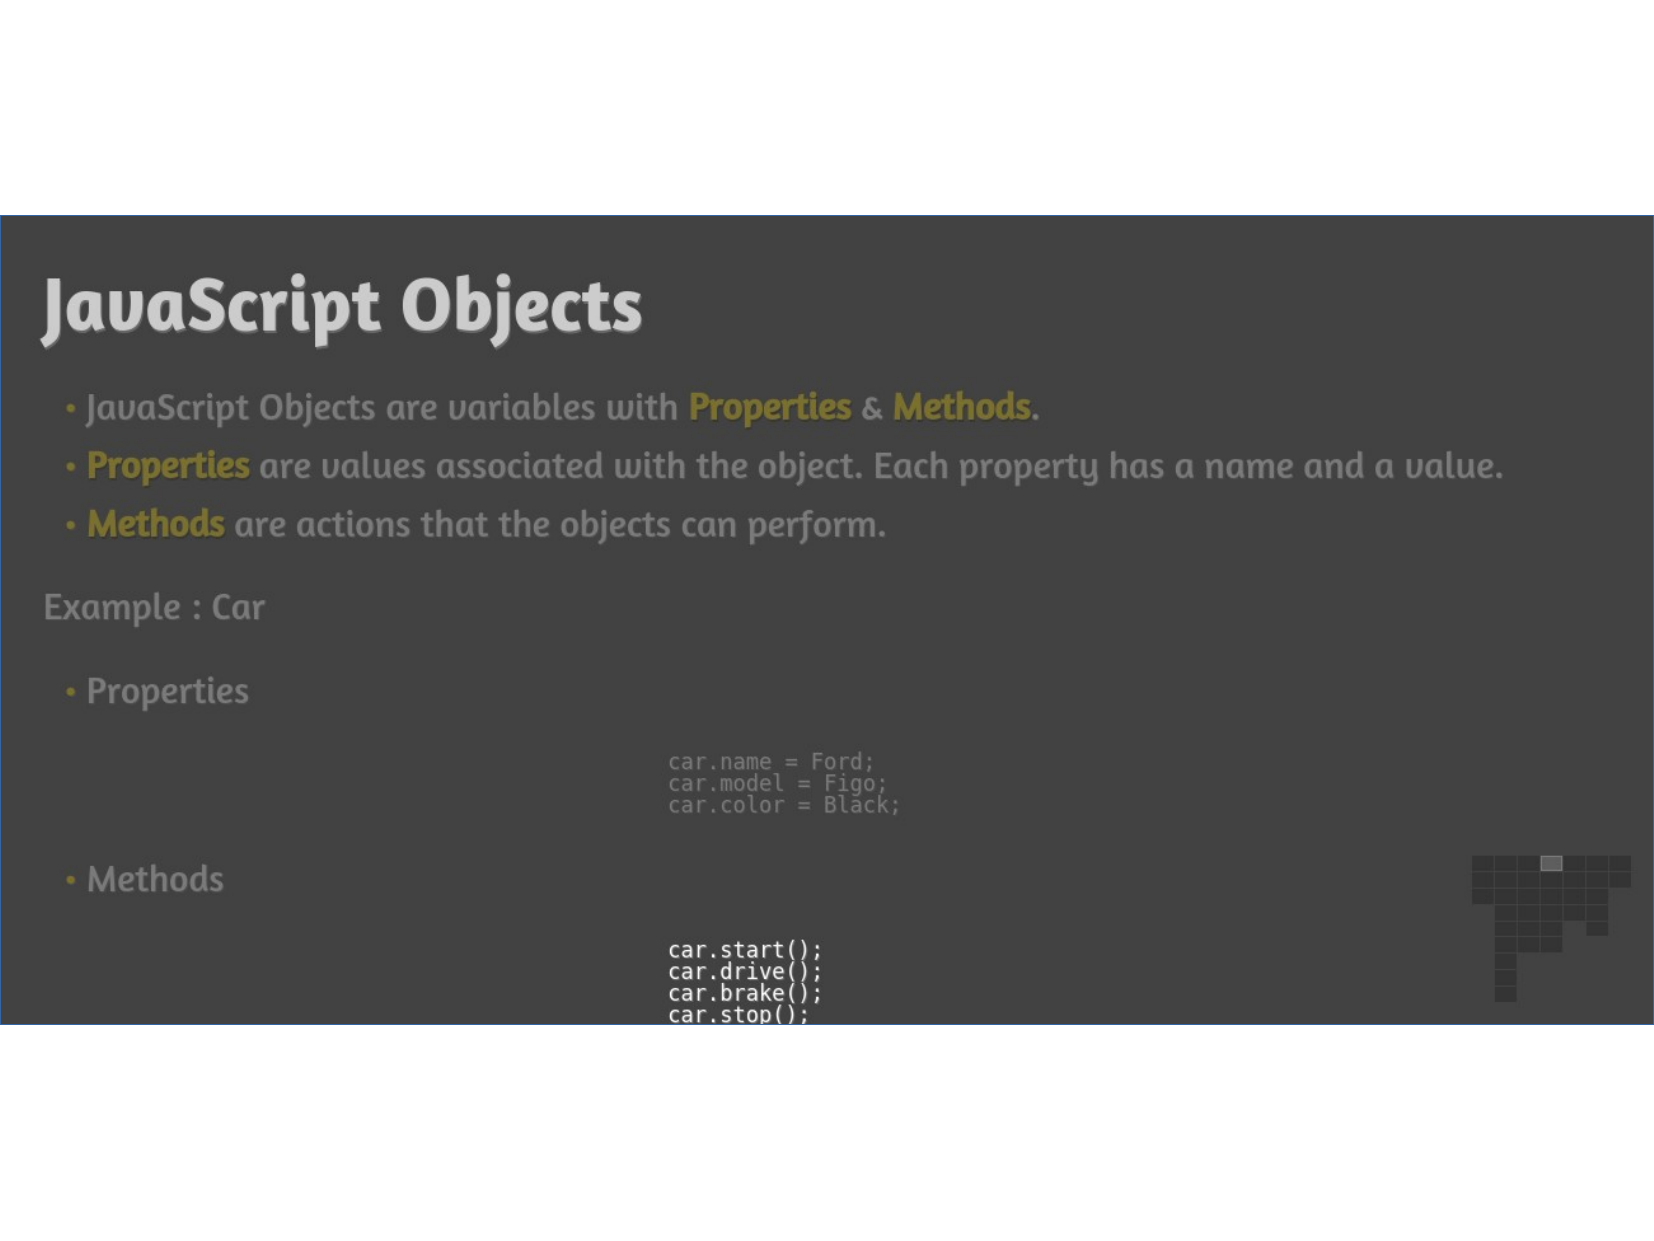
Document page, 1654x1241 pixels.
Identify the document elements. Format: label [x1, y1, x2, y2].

picture [0, 215, 1654, 1025]
